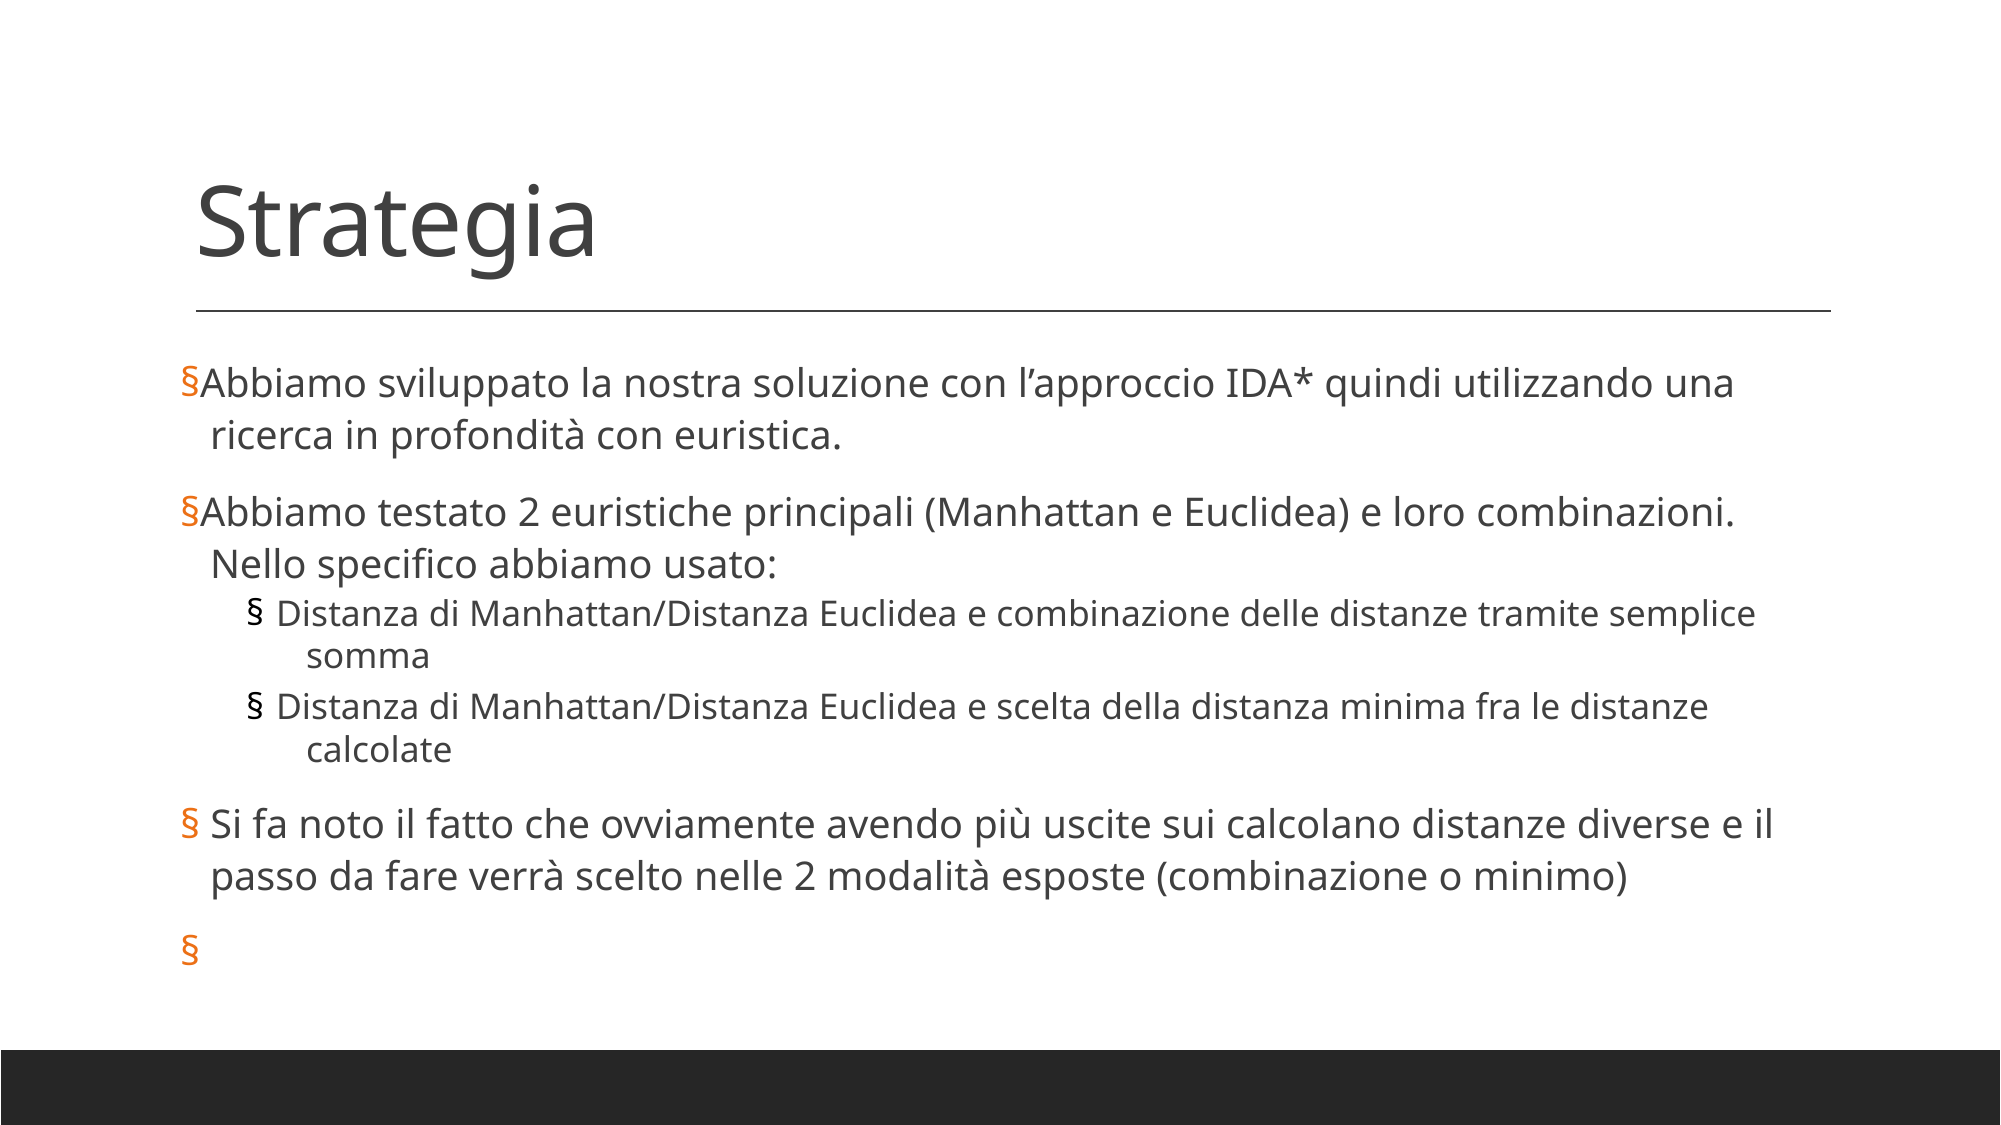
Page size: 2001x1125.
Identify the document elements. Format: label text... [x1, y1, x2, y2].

title Strategia [180, 47, 1831, 286]
list Abbiamo sviluppato la nostra soluzione con l’approccio IDA* quindi utilizzando una ricerca in profondità con euristica. Abbiamo testato 2 euristiche principali (Manhattan e Euclidea) e loro combinazioni. Nello specifico abbiamo usato: Distanza di Manhattan/Distanza Euclidea e combinazione delle distanze tramite semplice somma Distanza di Manhattan/Distanza Euclidea e scelta della distanza minima fra le distanze calcolate Si fa noto il fatto che ovviamente avendo più uscite sui calcolano distanze diverse e il passo da fare verrà scelto nelle 2 modalità esposte (combinazione o minimo) [180, 345, 1831, 963]
